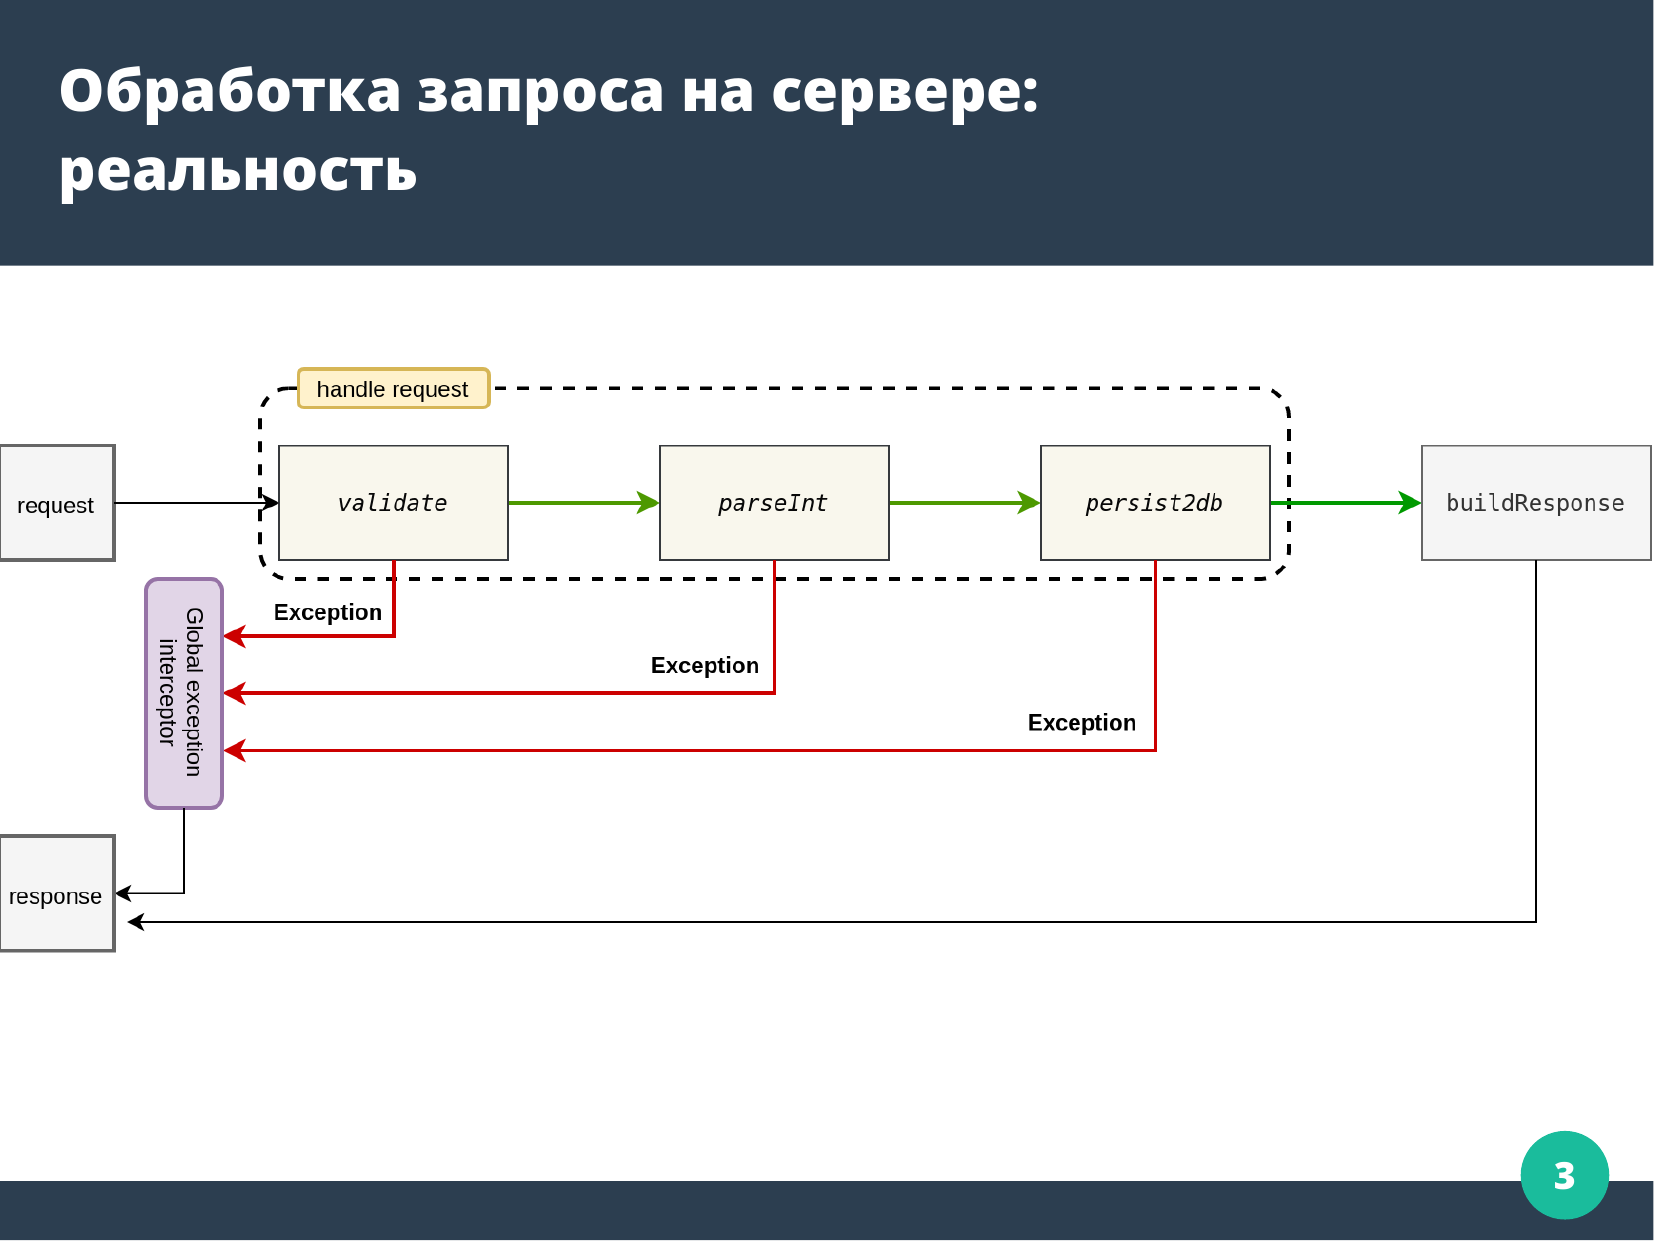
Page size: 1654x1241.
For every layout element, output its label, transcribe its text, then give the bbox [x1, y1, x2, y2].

picture [0, 366, 1653, 953]
title Обработка запроса на сервере: реальность [59, 49, 1595, 207]
